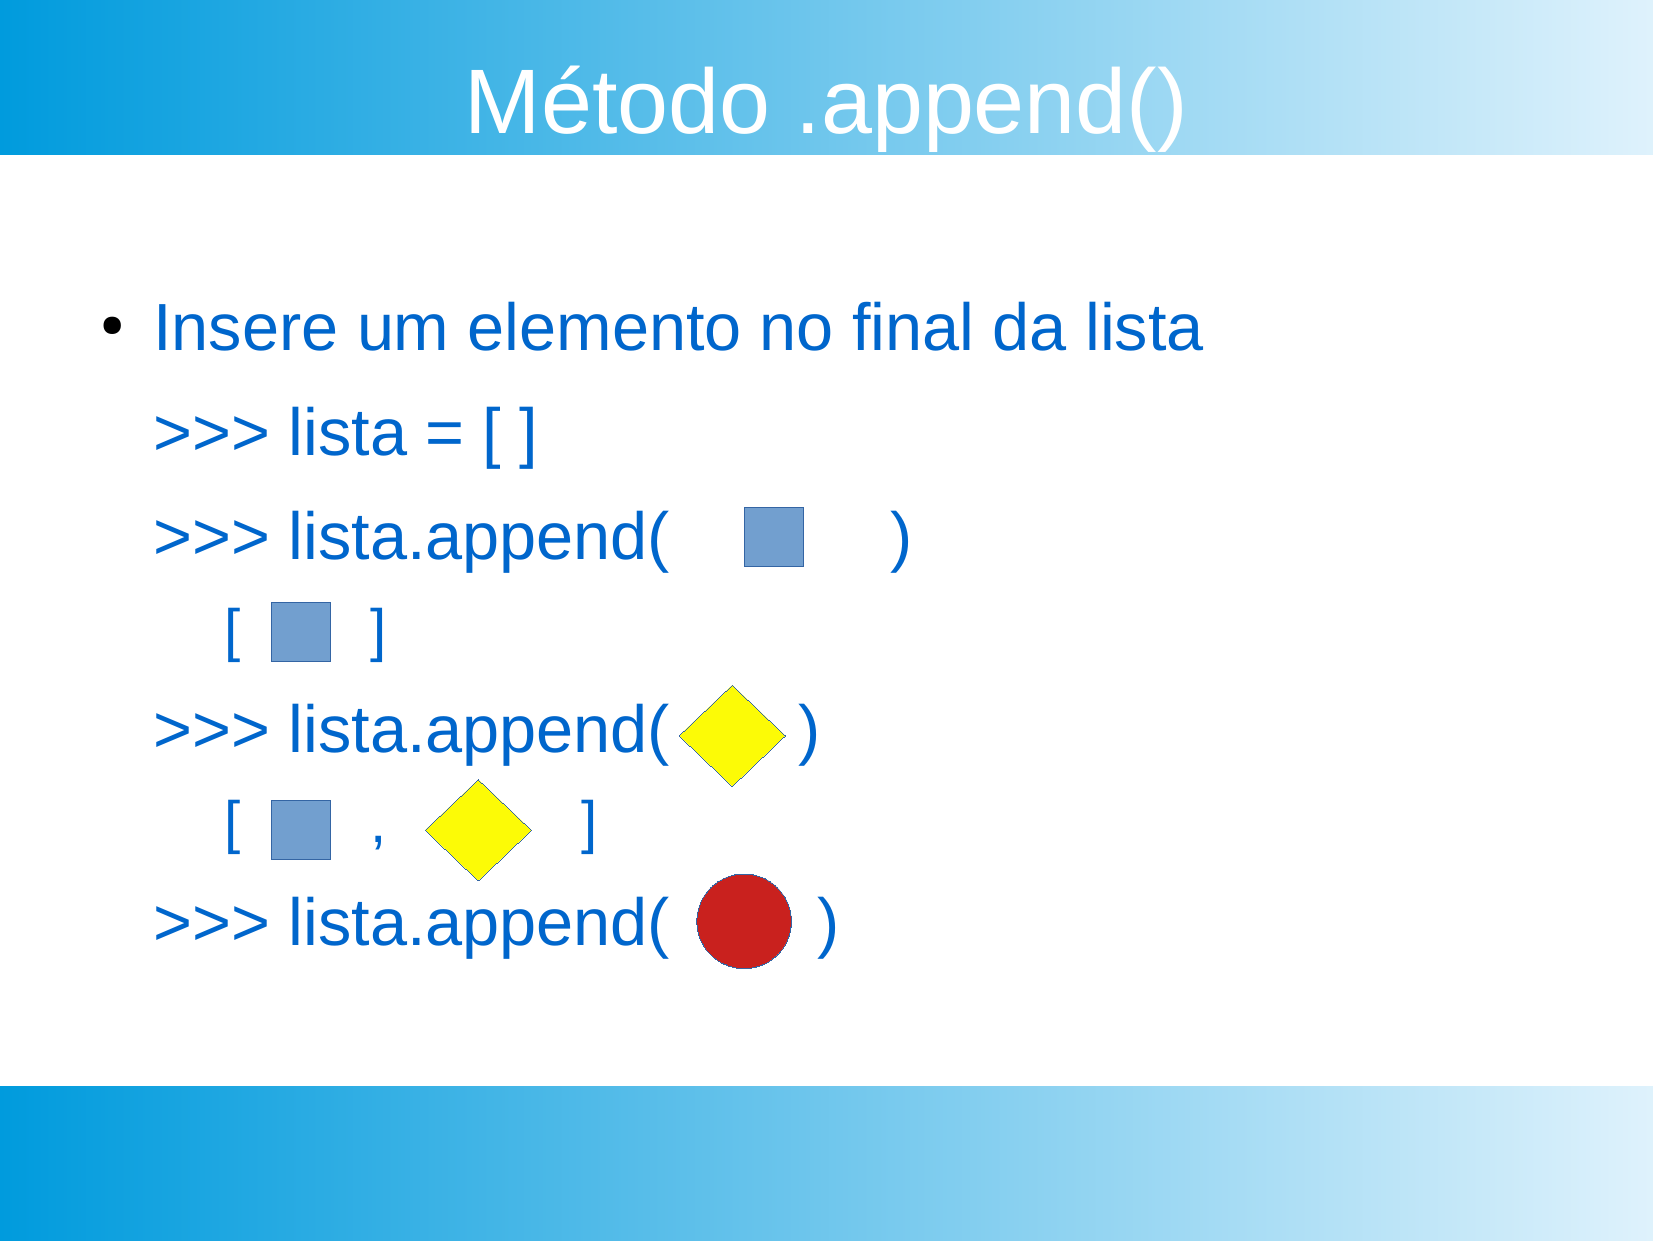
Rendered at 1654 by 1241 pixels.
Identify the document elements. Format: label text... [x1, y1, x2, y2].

text_box [425, 779, 532, 881]
text_box [696, 874, 792, 969]
text_box [744, 507, 804, 567]
text_box [271, 800, 331, 860]
list Insere um elemento no final da lista >>> lista = [ ] >>> lista.append( ) [ ] >>> lista.append( ) [ , ] >>> lista.append( ) [82, 290, 1571, 1010]
text_box [271, 602, 331, 662]
text_box [679, 685, 786, 787]
title Método .append() [82, 49, 1571, 155]
